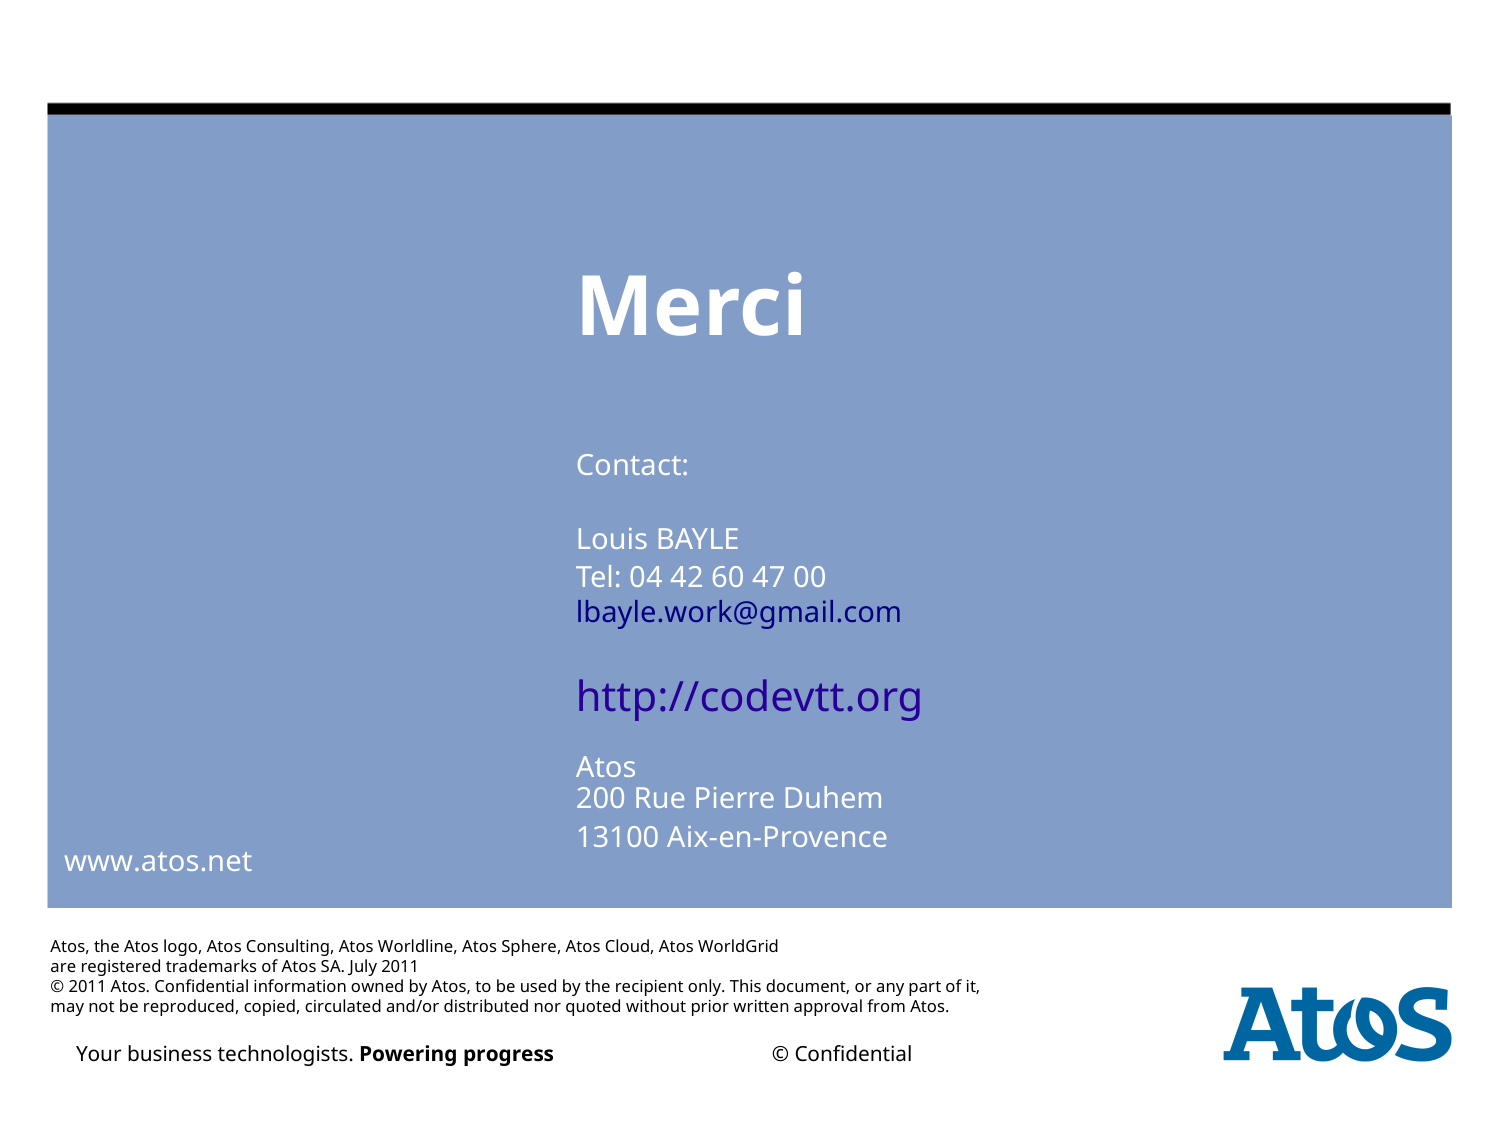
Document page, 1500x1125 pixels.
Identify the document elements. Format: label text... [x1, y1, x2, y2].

subtitle Contact: Louis BAYLE Tel: 04 42 60 47 00 lbayle.work@gmail.com http://codevtt.org Atos 200 Rue Pierre Duhem 13100 Aix-en-Provence [561, 442, 1395, 893]
title Merci [560, 207, 1406, 397]
picture [0, 0, 1500, 1125]
